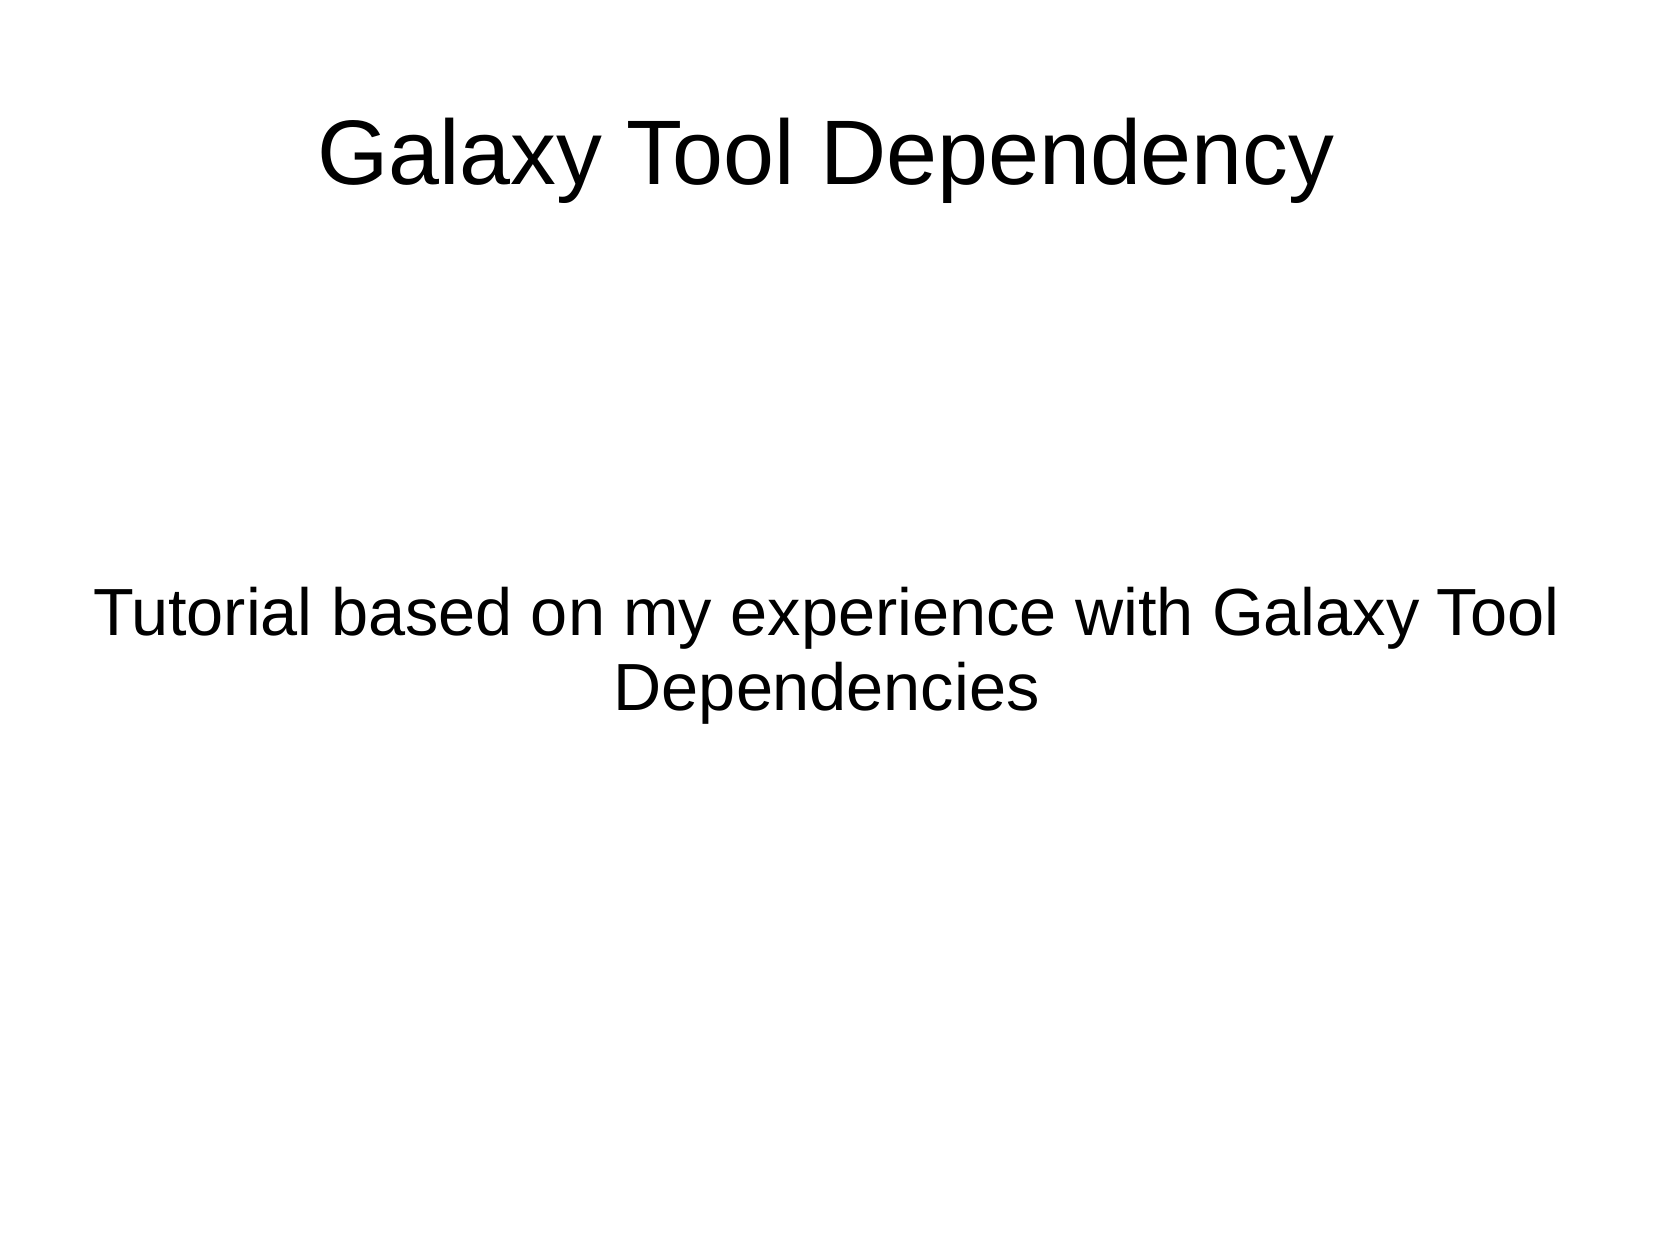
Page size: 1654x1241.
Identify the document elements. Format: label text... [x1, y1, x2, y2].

subtitle Tutorial based on my experience with Galaxy Tool Dependencies [82, 290, 1571, 1010]
title Galaxy Tool Dependency [82, 49, 1571, 257]
